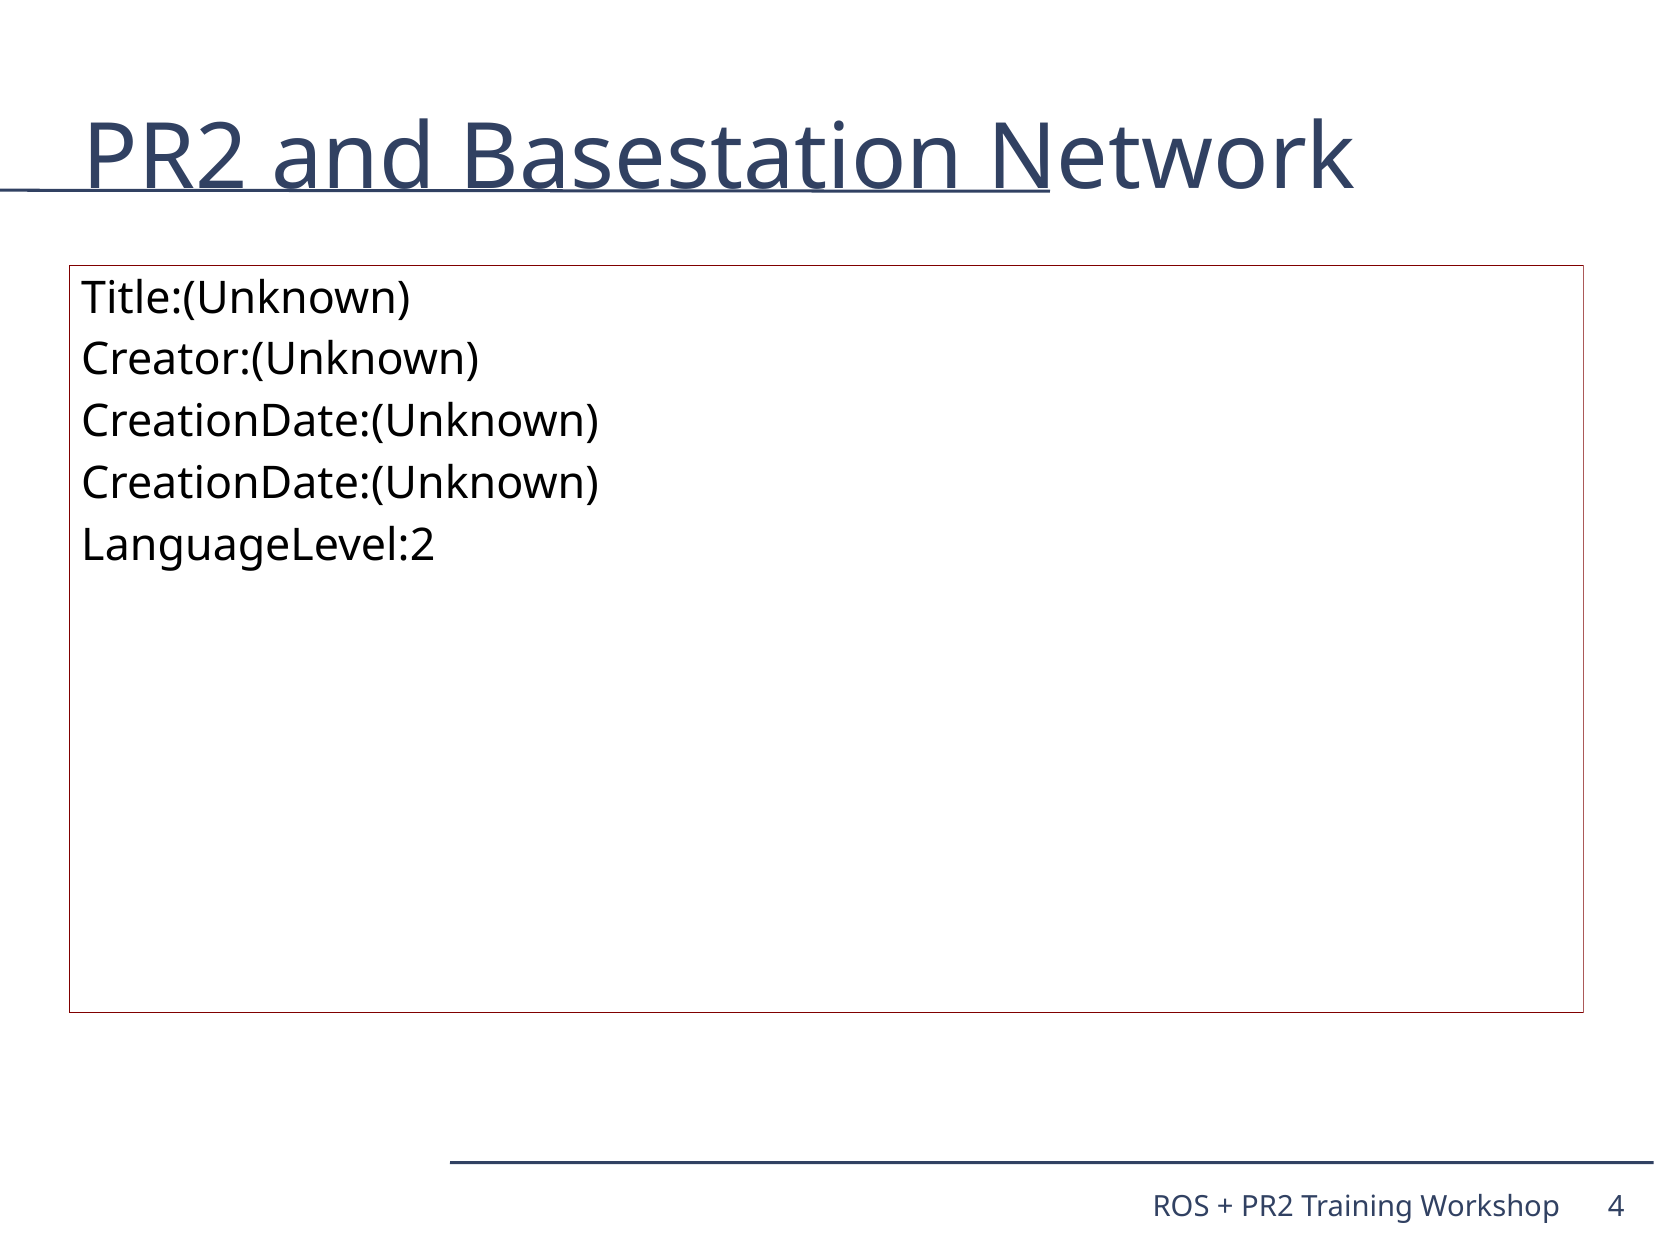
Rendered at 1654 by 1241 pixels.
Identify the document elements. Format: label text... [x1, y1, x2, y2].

picture [66, 262, 1584, 1013]
title PR2 and Basestation Network [82, 49, 1571, 257]
